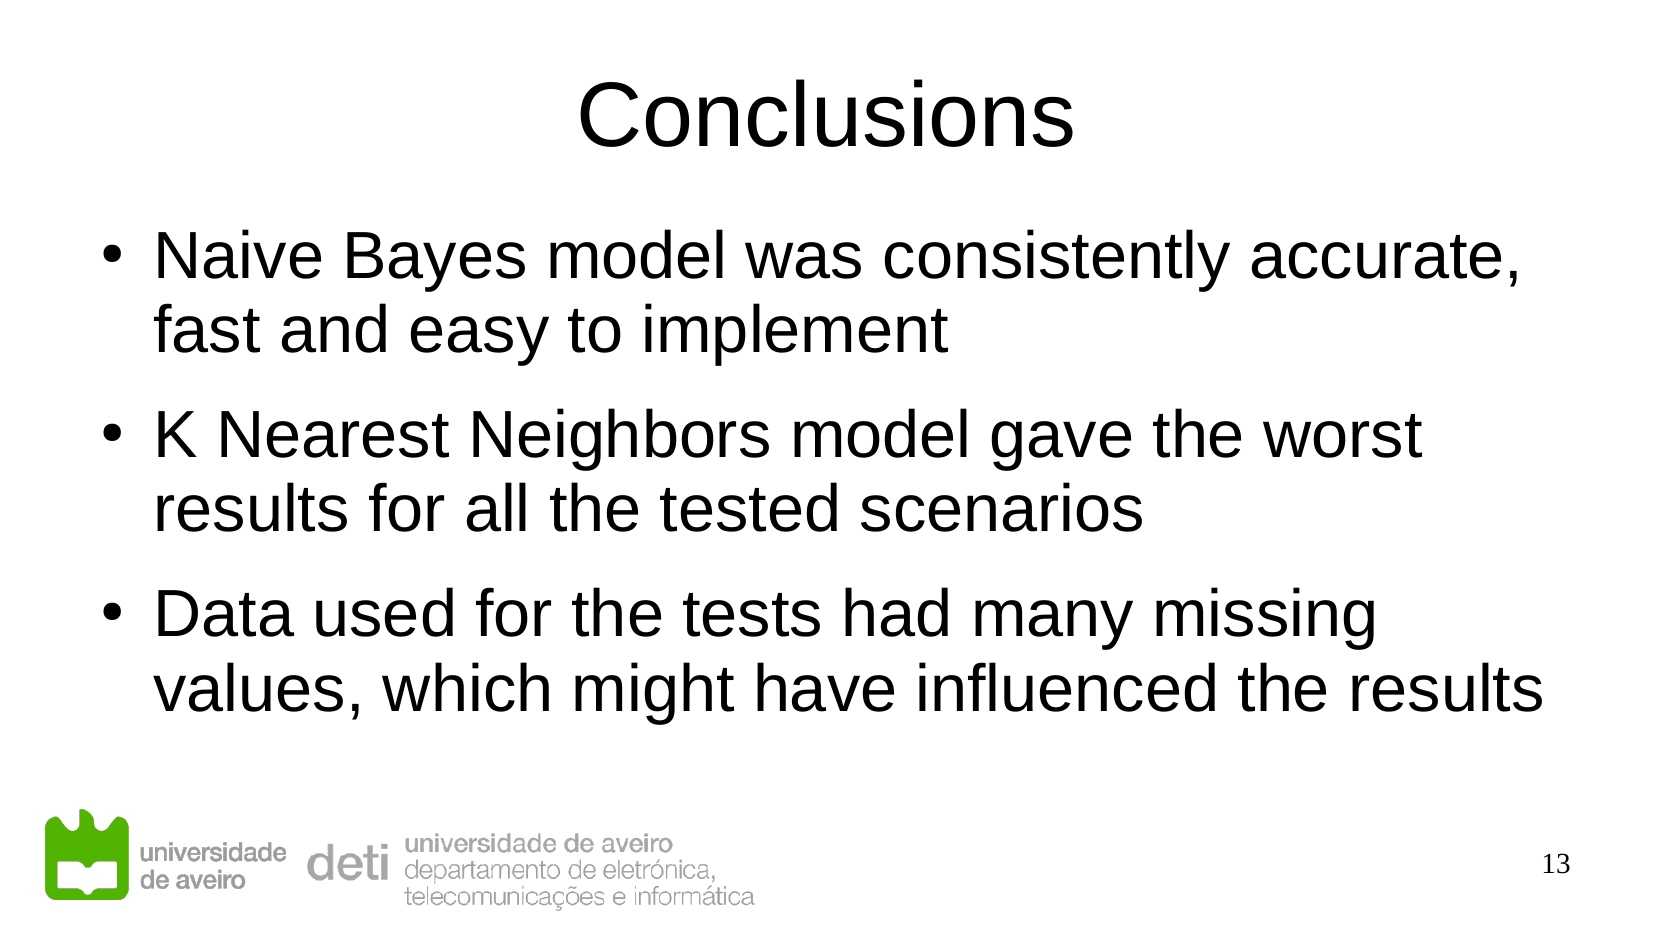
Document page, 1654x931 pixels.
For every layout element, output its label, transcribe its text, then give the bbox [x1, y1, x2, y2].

picture [300, 827, 755, 912]
title Conclusions [82, 37, 1571, 193]
list Naive Bayes model was consistently accurate, fast and easy to implement K Nearest Neighbors model gave the worst results for all the tested scenarios Data used for the tests had many missing values, which might have influenced the results [82, 217, 1571, 758]
picture [45, 809, 286, 900]
